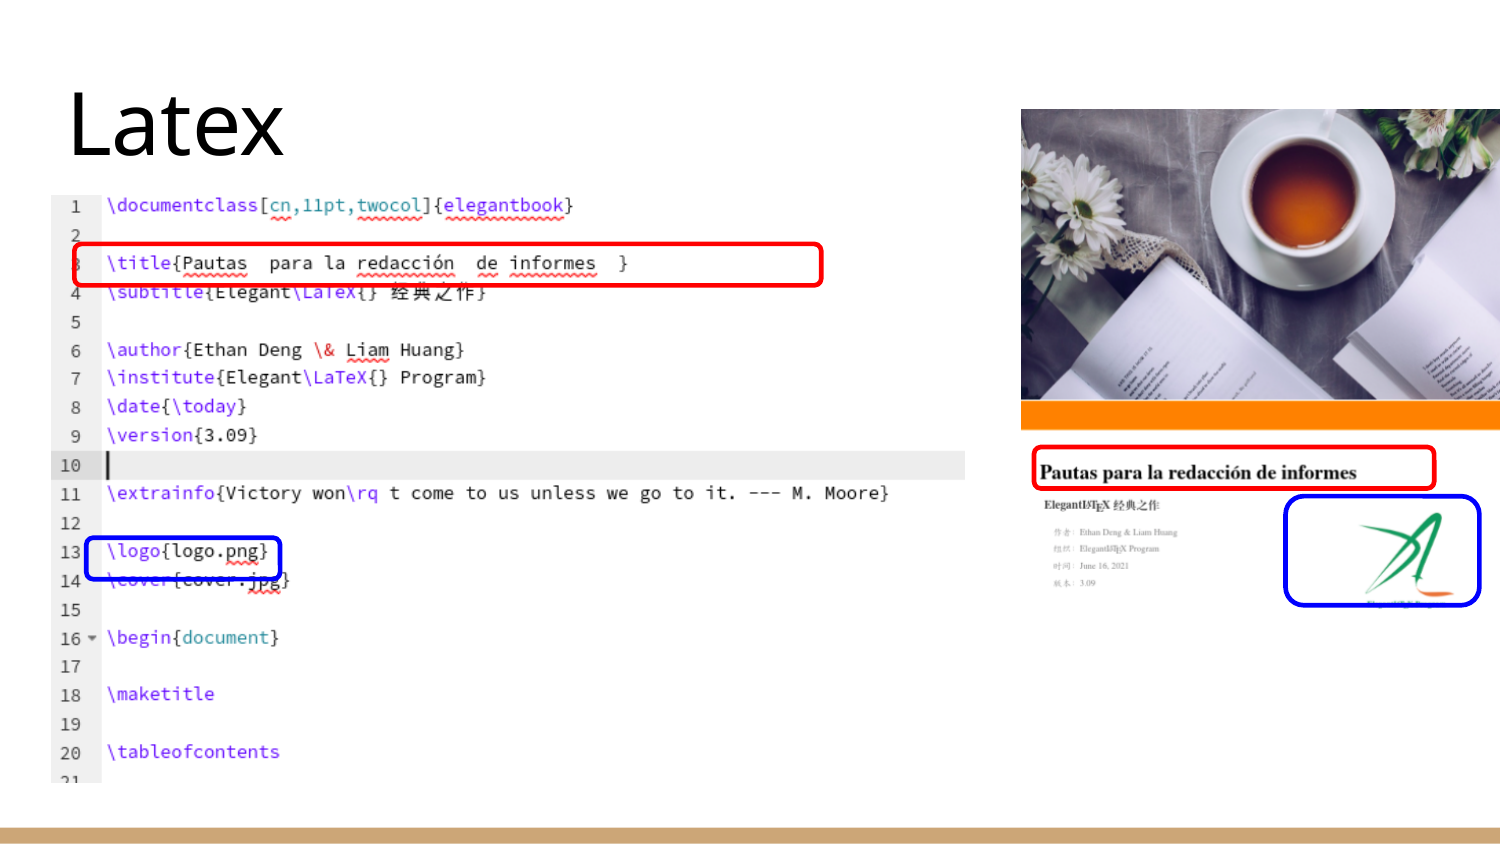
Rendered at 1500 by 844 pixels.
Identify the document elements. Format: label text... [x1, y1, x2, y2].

title Latex [51, 51, 1449, 189]
picture [1021, 109, 1500, 630]
picture [51, 195, 965, 784]
